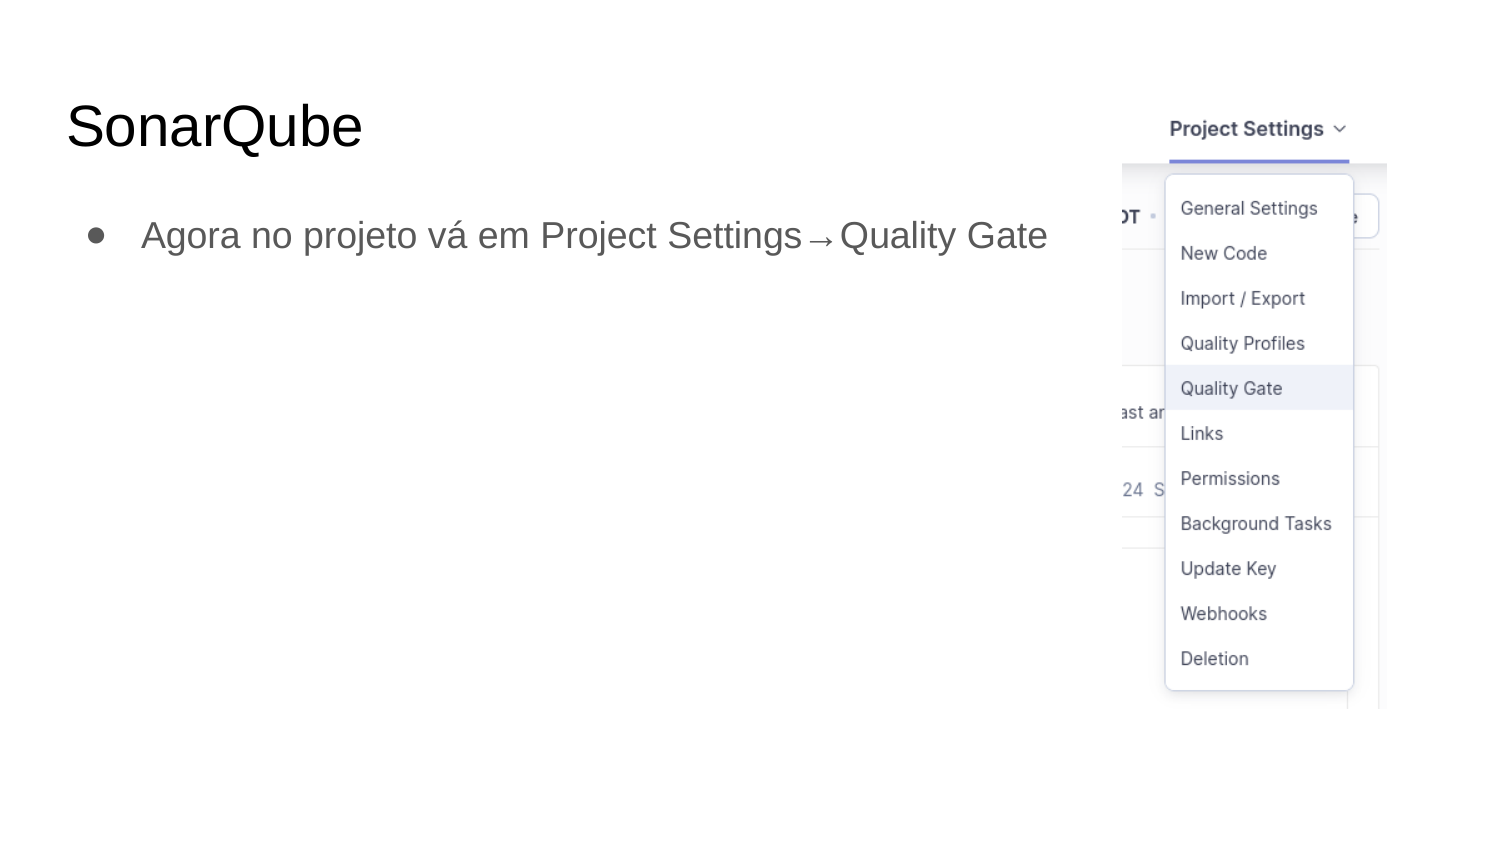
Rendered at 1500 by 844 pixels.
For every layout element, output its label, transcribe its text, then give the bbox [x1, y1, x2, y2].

title SonarQube [51, 72, 1449, 167]
list Agora no projeto vá em Project Settings→Quality Gate [51, 189, 1489, 750]
picture [1122, 101, 1387, 709]
